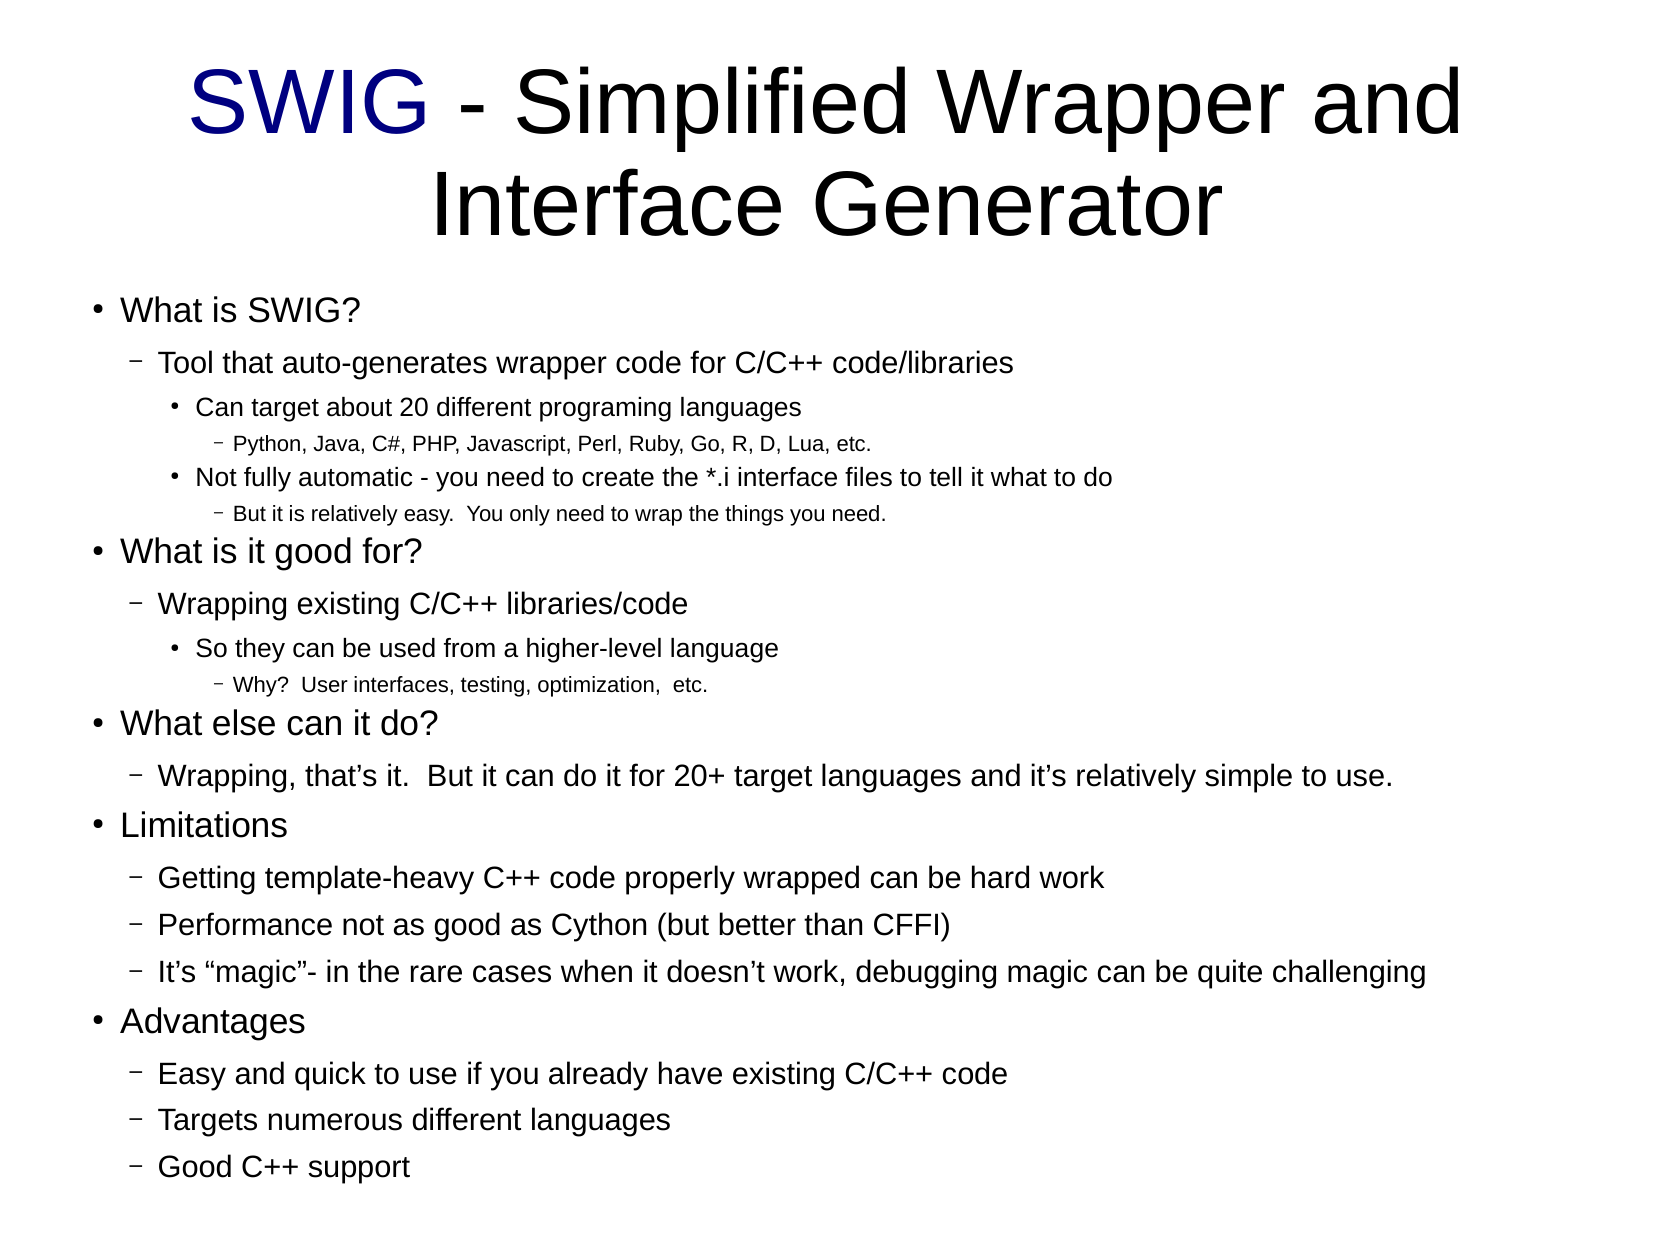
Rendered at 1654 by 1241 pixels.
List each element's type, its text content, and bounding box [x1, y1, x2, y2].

title SWIG - Simplified Wrapper and Interface Generator [82, 49, 1571, 257]
list What is SWIG? Tool that auto-generates wrapper code for C/C++ code/libraries Can target about 20 different programing languages Python, Java, C#, PHP, Javascript, Perl, Ruby, Go, R, D, Lua, etc. Not fully automatic - you need to create the *.i interface files to tell it what to do But it is relatively easy. You only need to wrap the things you need. What is it good for? Wrapping existing C/C++ libraries/code So they can be used from a higher-level language Why? User interfaces, testing, optimization, etc. What else can it do? Wrapping, that’s it. But it can do it for 20+ target languages and it’s relatively simple to use. Limitations Getting template-heavy C++ code properly wrapped can be hard work Performance not as good as Cython (but better than CFFI) It’s “magic”- in the rare cases when it doesn’t work, debugging magic can be quite challenging Advantages Easy and quick to use if you already have existing C/C++ code Targets numerous different languages Good C++ support [82, 290, 1571, 1186]
